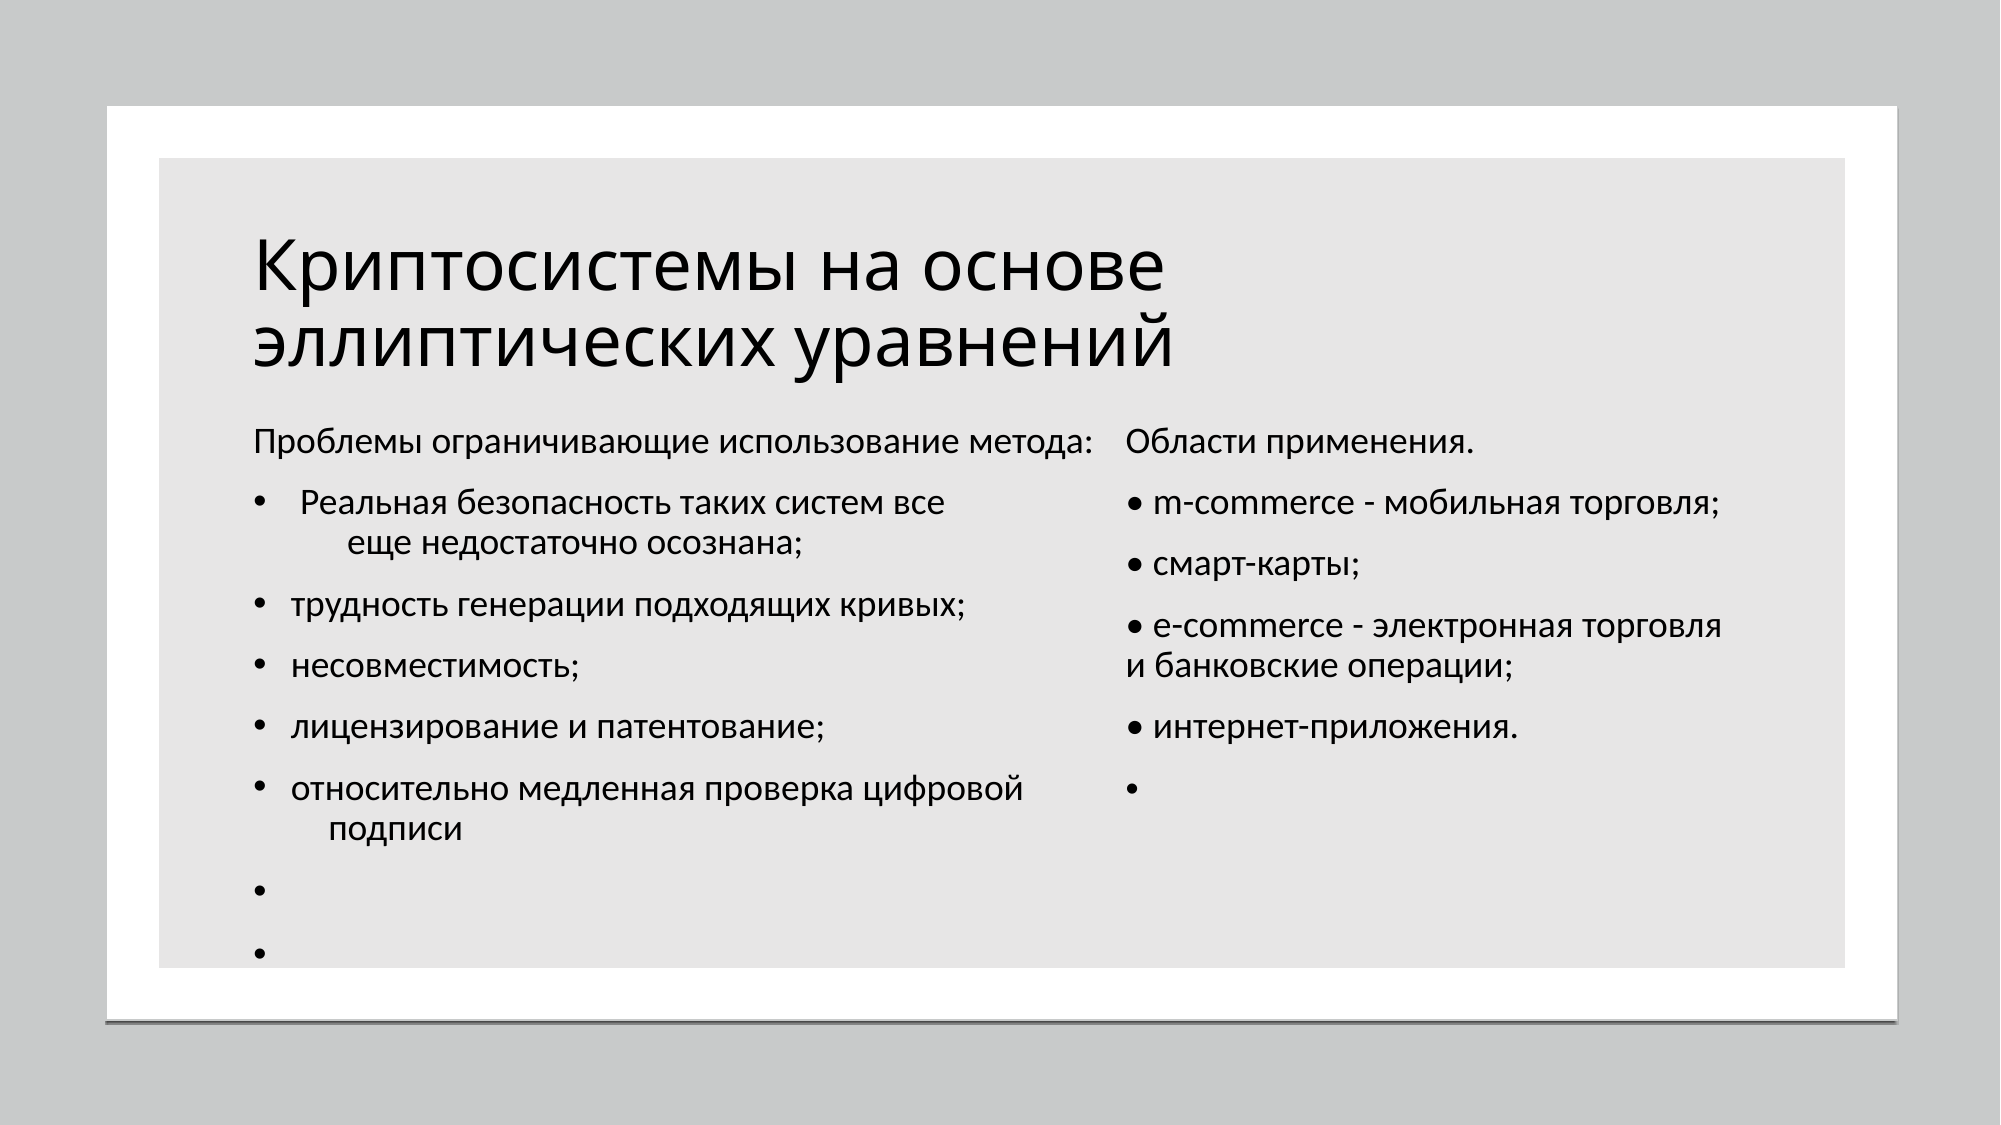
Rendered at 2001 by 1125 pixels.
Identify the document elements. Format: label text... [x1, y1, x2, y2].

text_box [0, 0, 2000, 1125]
list Области применения. • m-commerce - мобильная торговля; • смарт-карты; • e-commerce - электронная торговля и банковские операции; • интернет-приложения. [1110, 413, 1858, 857]
list Проблемы ограничивающие использование метода: Реальная безопасность таких систем все еще недостаточно осознана; трудность генерации подходящих кривых; несовместимость; лицензирование и патентование; относительно медленная проверка цифровой подписи [238, 413, 1118, 887]
title Криптосистемы на основе эллиптических уравнений [238, 219, 1858, 391]
